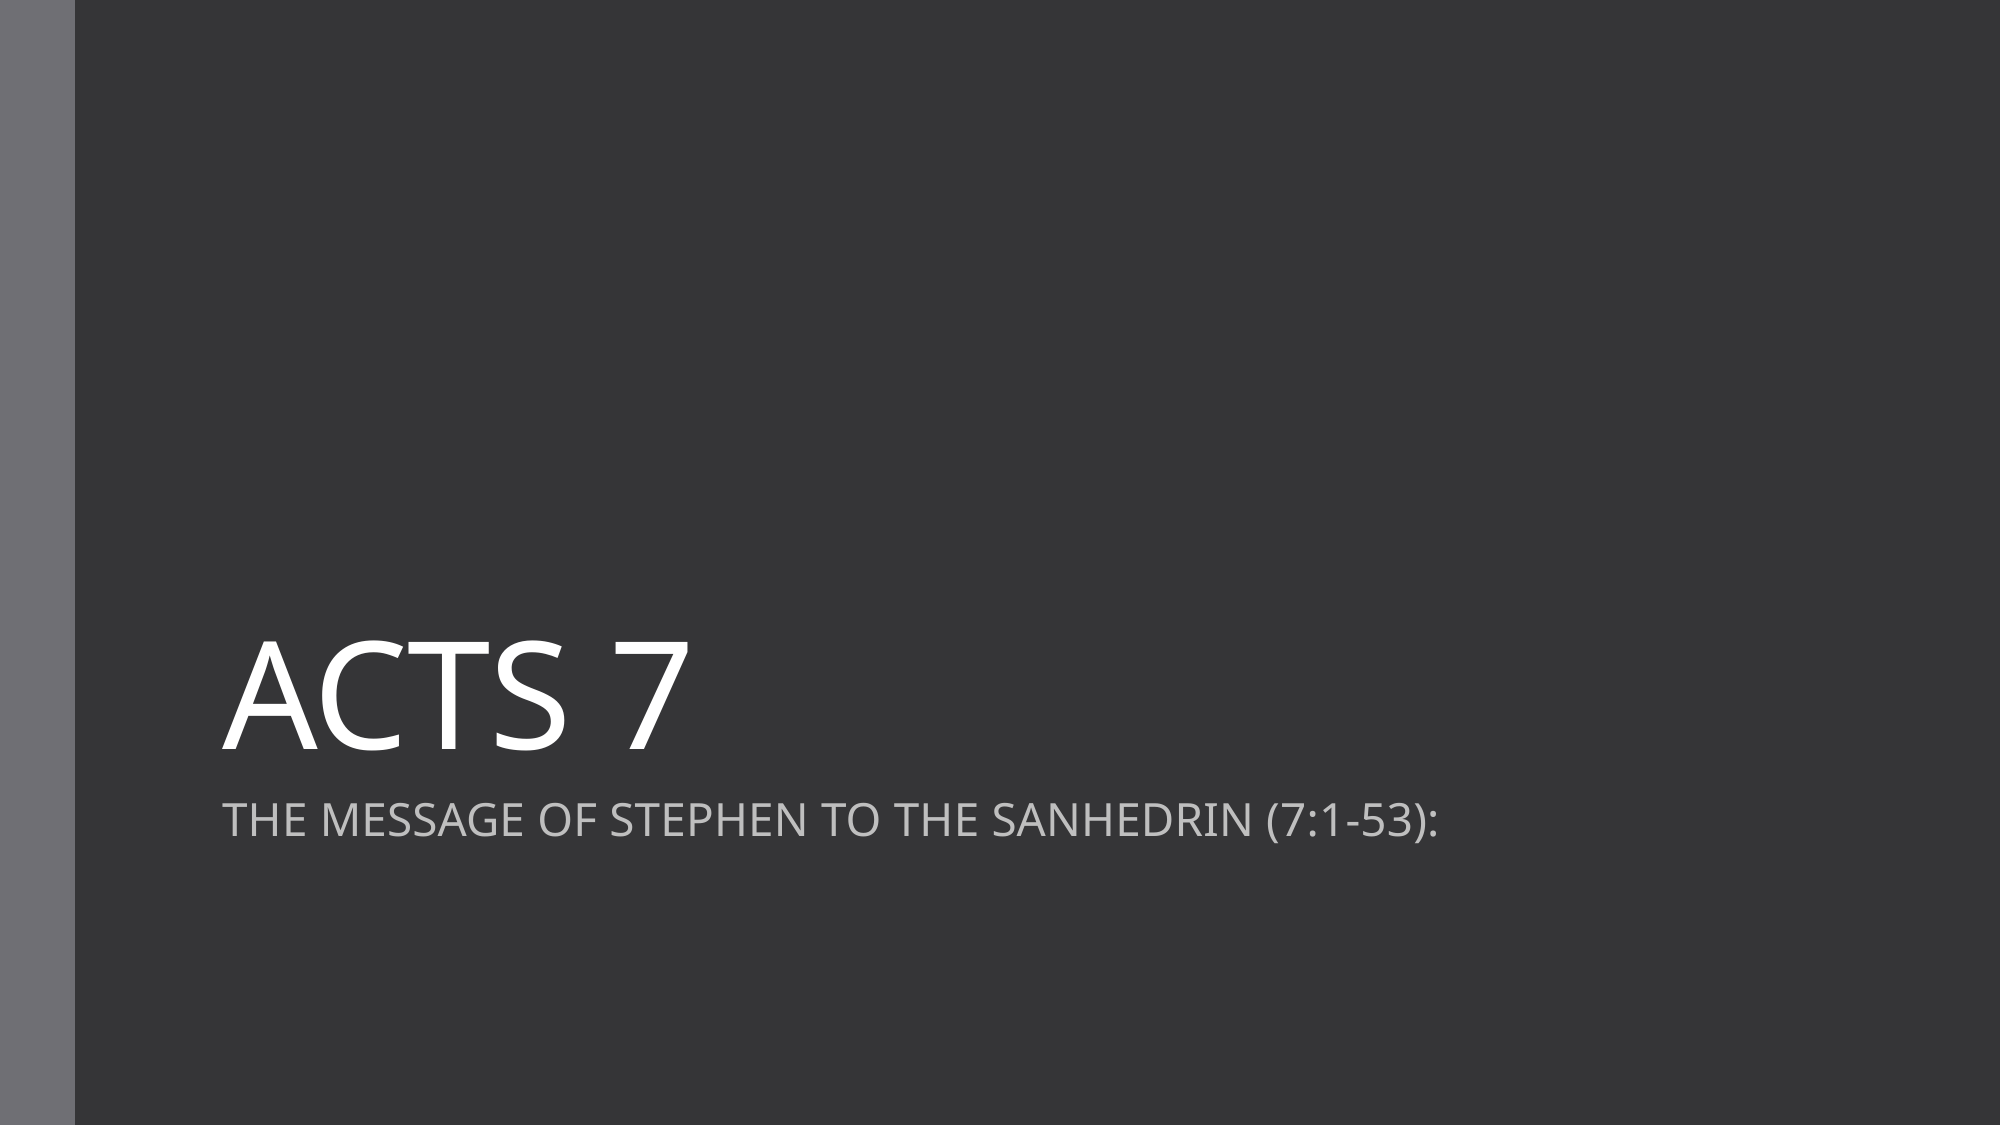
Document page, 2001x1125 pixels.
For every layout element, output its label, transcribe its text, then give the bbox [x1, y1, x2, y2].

title ACTS 7 [206, 124, 1752, 787]
subtitle THE MESSAGE OF STEPHEN TO THE SANHEDRIN (7:1-53): [206, 787, 1752, 1066]
